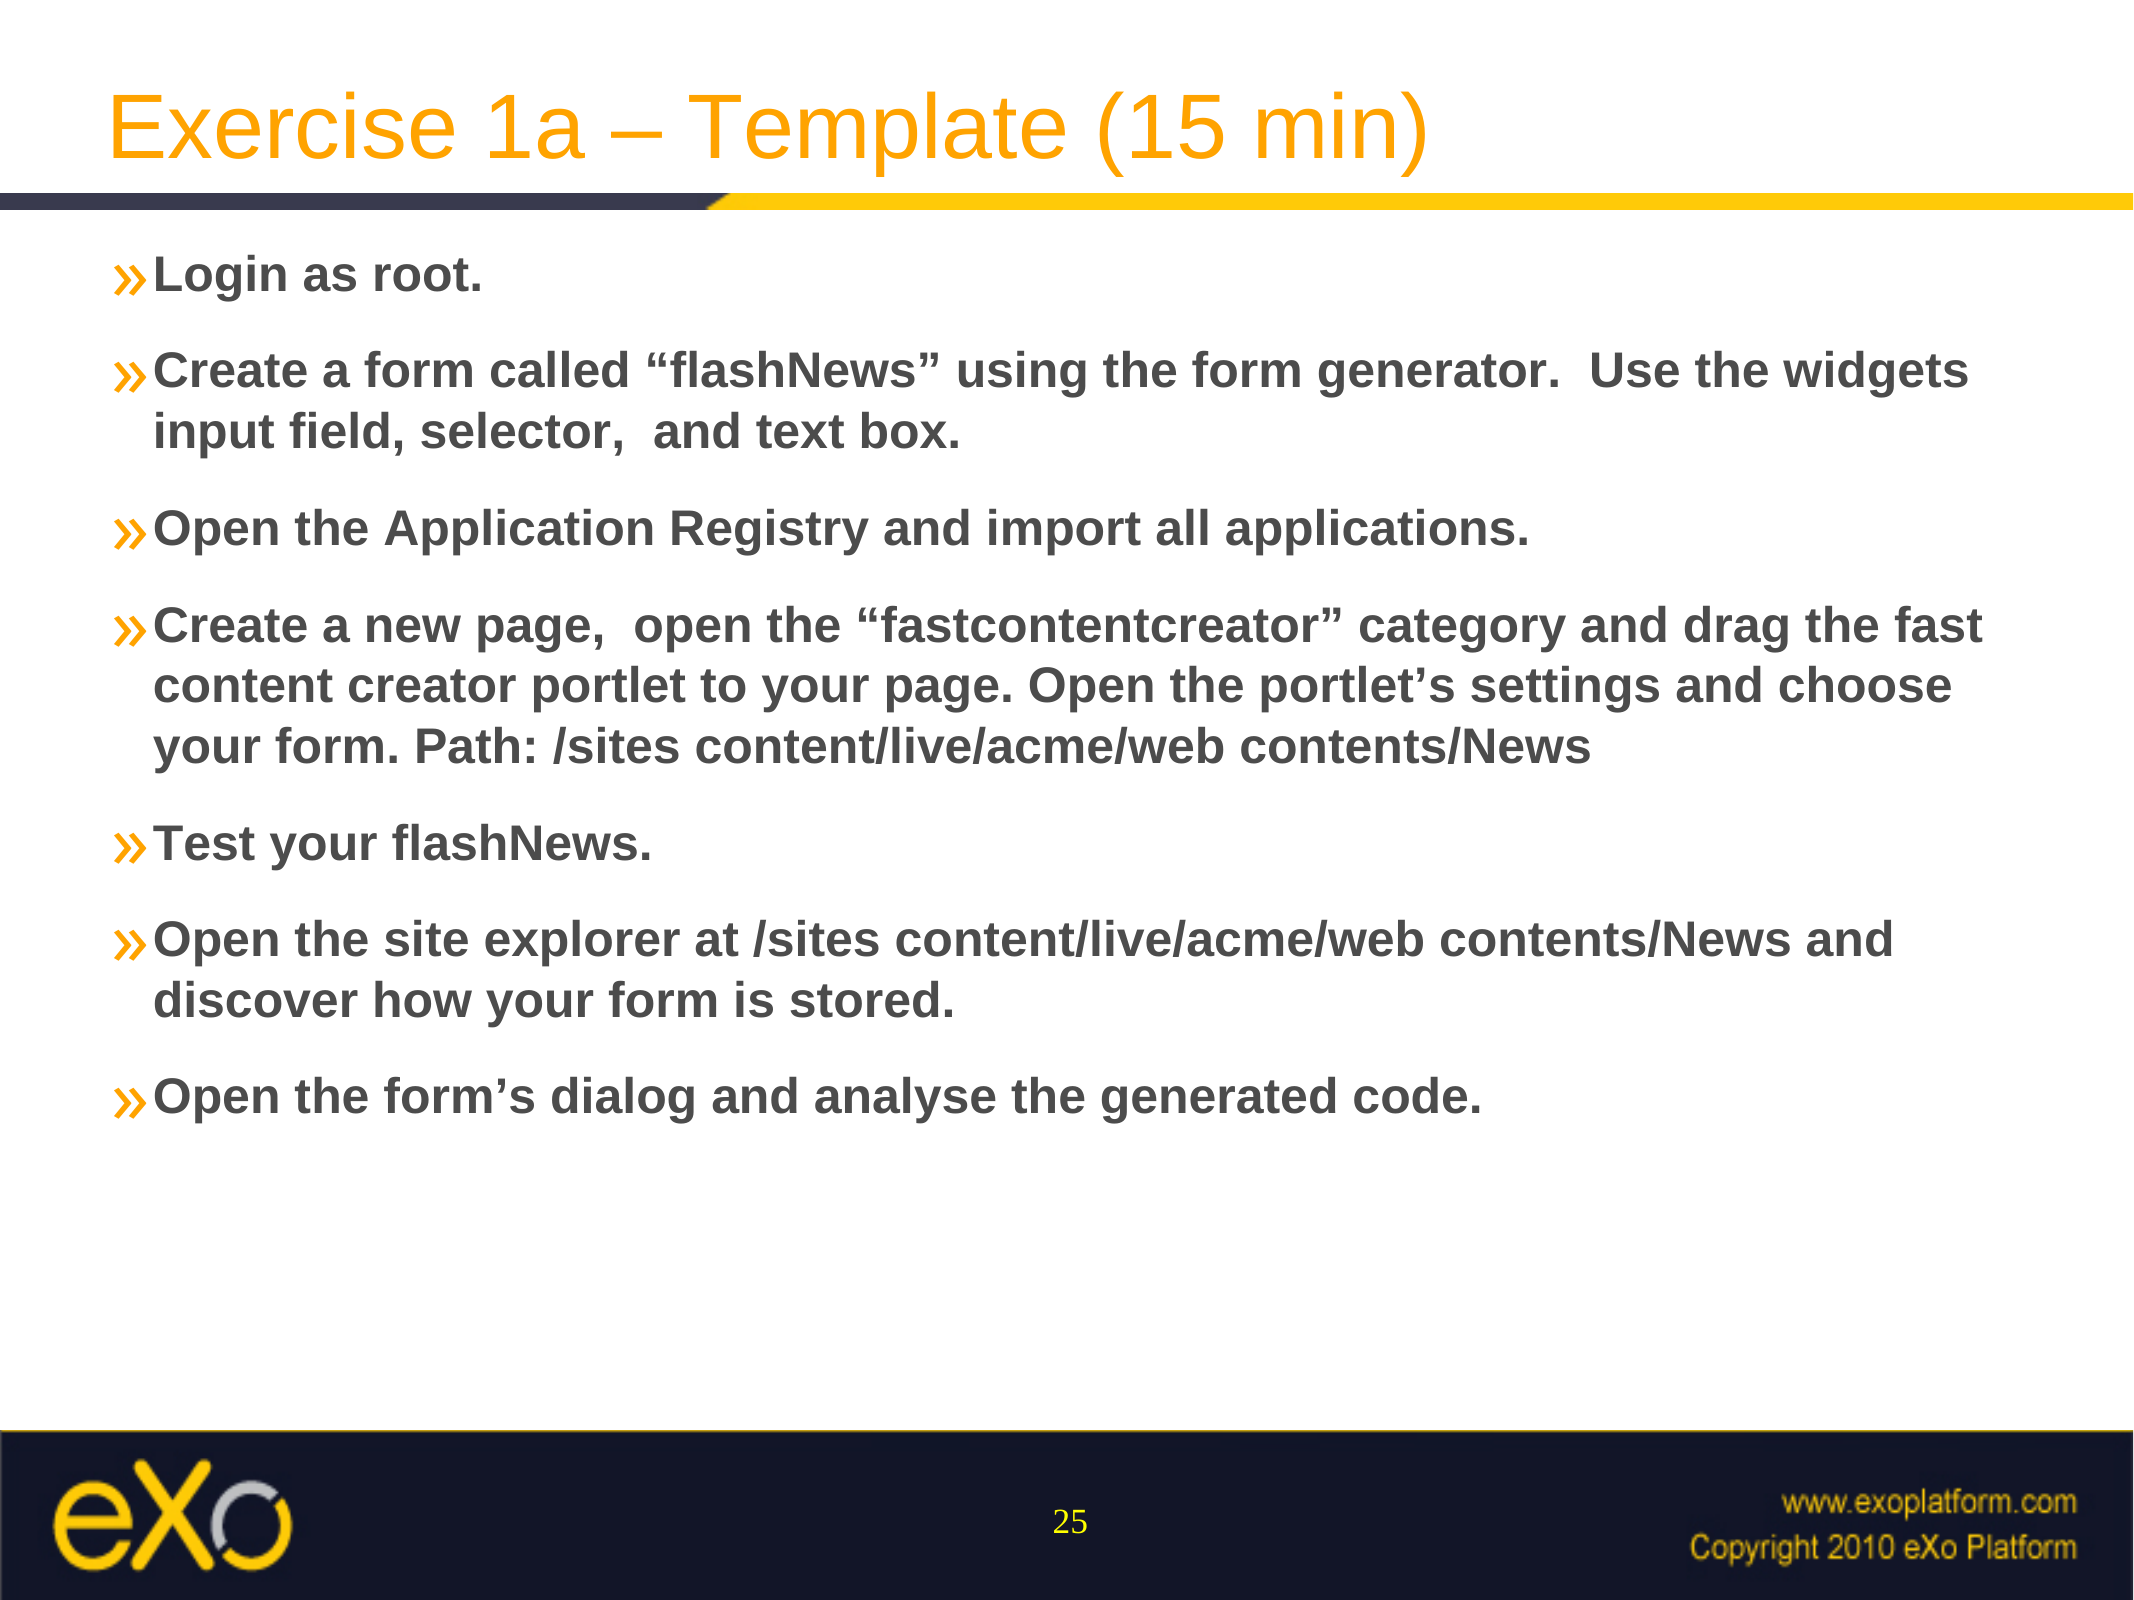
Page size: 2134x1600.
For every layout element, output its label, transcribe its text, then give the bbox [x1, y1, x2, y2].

text_box Login as root. Create a form called “flashNews” using the form generator. Use the widgets input field, selector, and text box. Open the Application Registry and import all applications. Create a new page, open the “fastcontentcreator” category and drag the fast content creator portlet to your page. Open the portlet’s settings and choose your form. Path: /sites content/live/acme/web contents/News Test your flashNews. Open the site explorer at /sites content/live/acme/web contents/News and discover how your form is stored. Open the form’s dialog and analyse the generated code. [110, 240, 2031, 1390]
picture [0, 193, 2134, 210]
text_box Exercise 1a – Template (15 min) [106, 63, 2027, 194]
picture [0, 1430, 2134, 1600]
